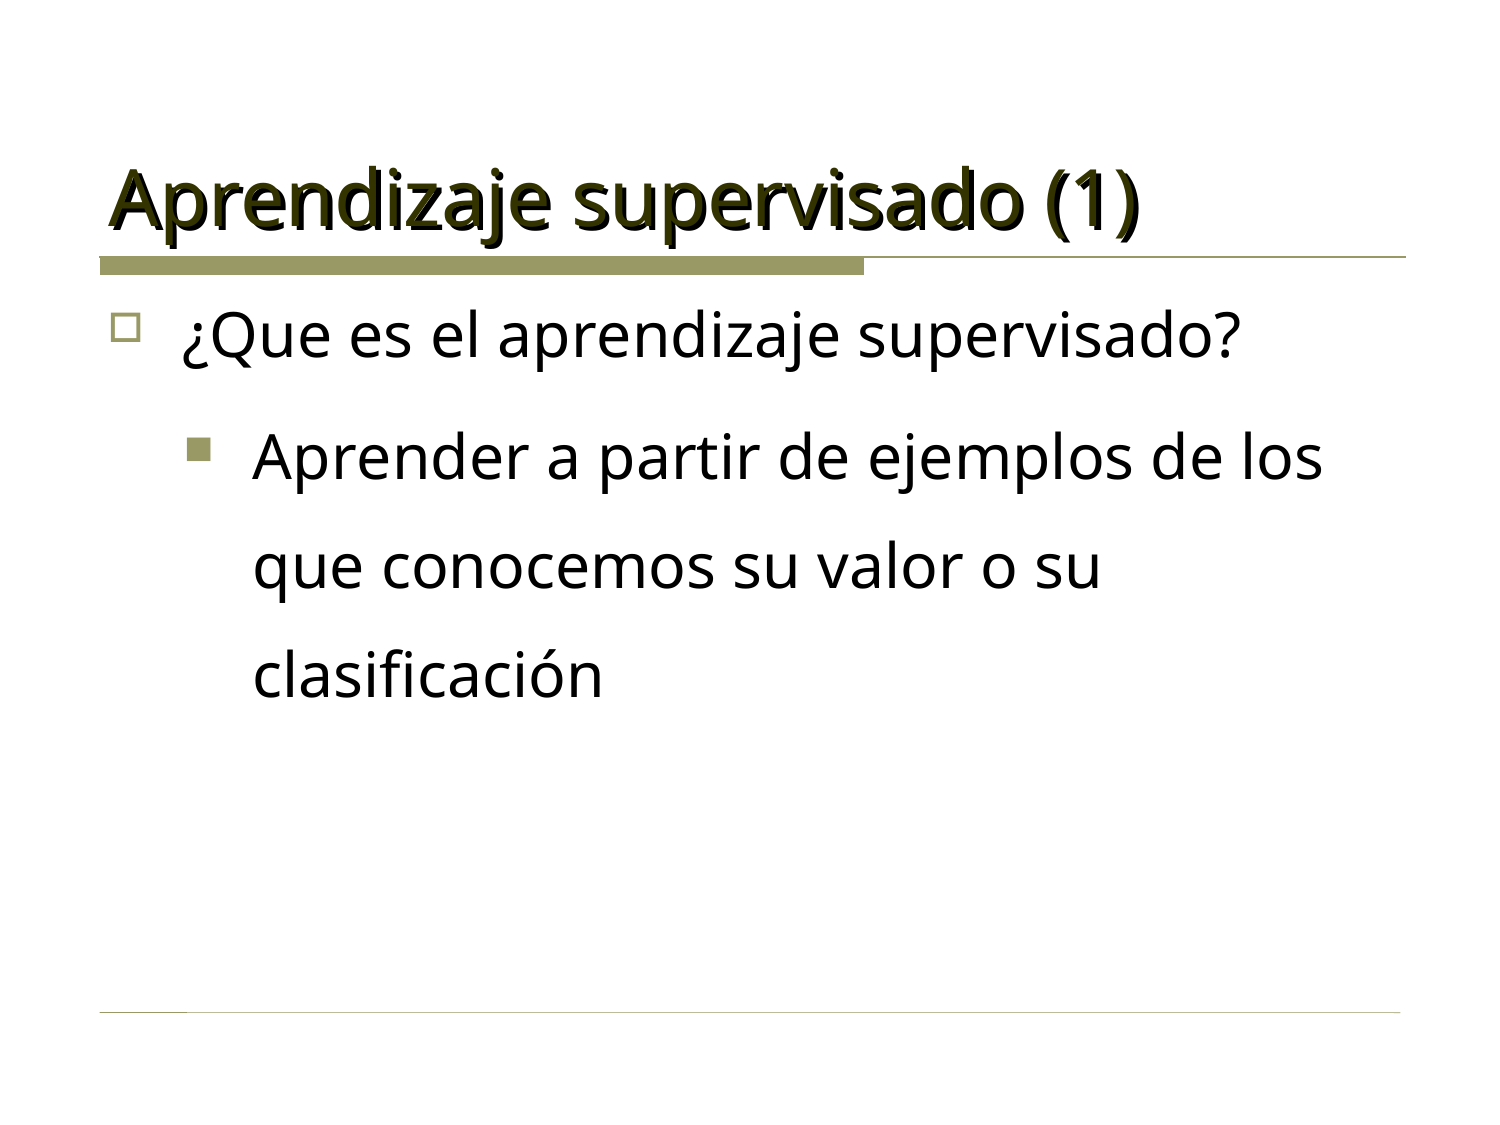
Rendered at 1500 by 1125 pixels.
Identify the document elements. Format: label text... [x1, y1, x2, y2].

list ¿Que es el aprendizaje supervisado? Aprender a partir de ejemplos de los que conocemos su valor o su clasificación [92, 287, 1353, 1013]
title Aprendizaje supervisado (1) [94, 50, 1407, 250]
